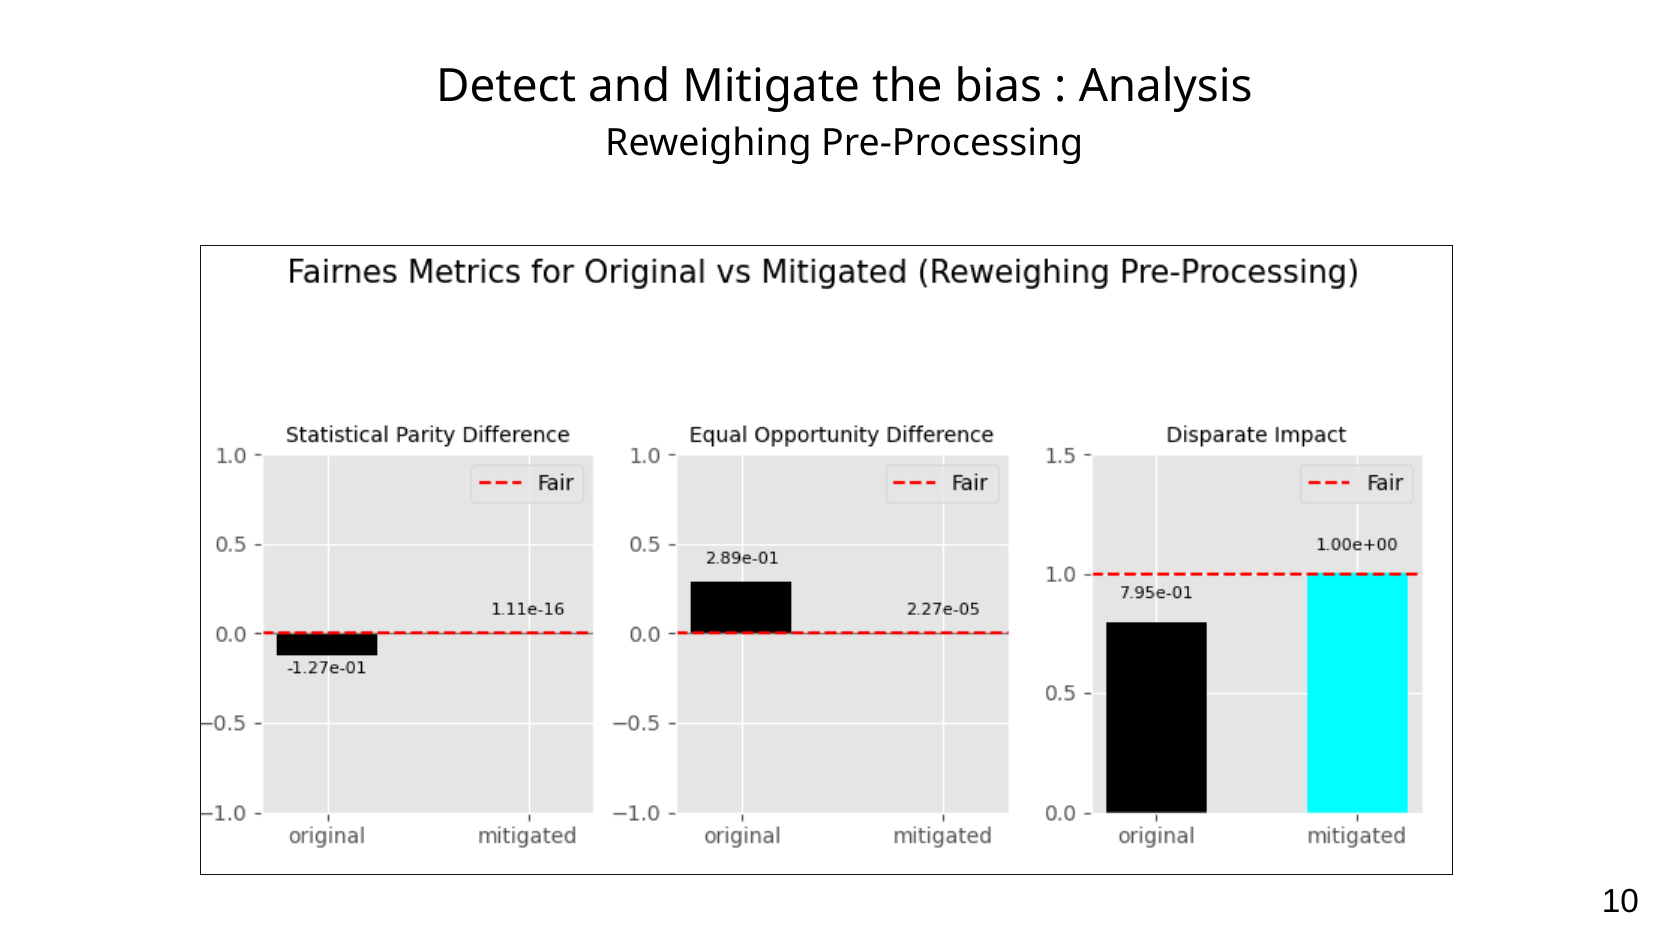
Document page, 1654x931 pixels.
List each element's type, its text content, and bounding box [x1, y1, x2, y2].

text_box <number> [1024, 874, 1654, 931]
text_box Detect and Mitigate the bias : Analysis Reweighing Pre-Processing [376, 45, 1277, 174]
picture [200, 245, 1453, 875]
